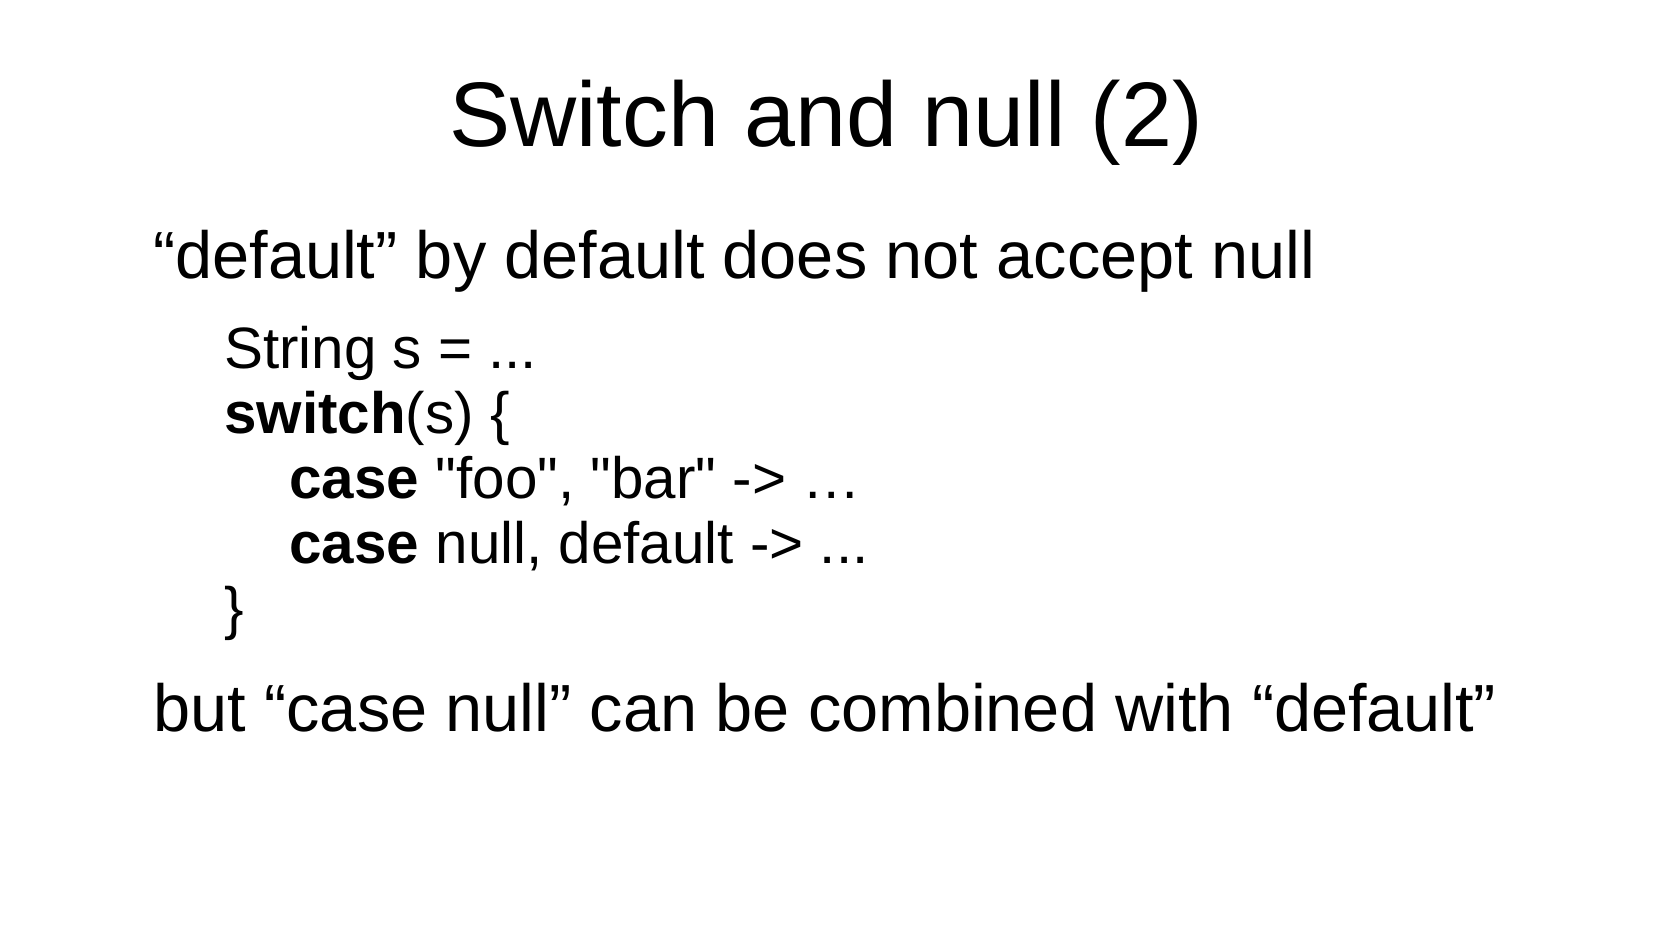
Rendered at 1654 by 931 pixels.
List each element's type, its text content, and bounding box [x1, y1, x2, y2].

list “default” by default does not accept null String s = ... switch(s) { case "foo", "bar" -> … case null, default -> ... } but “case null” can be combined with “default” [82, 217, 1571, 758]
title Switch and null (2) [82, 37, 1571, 193]
